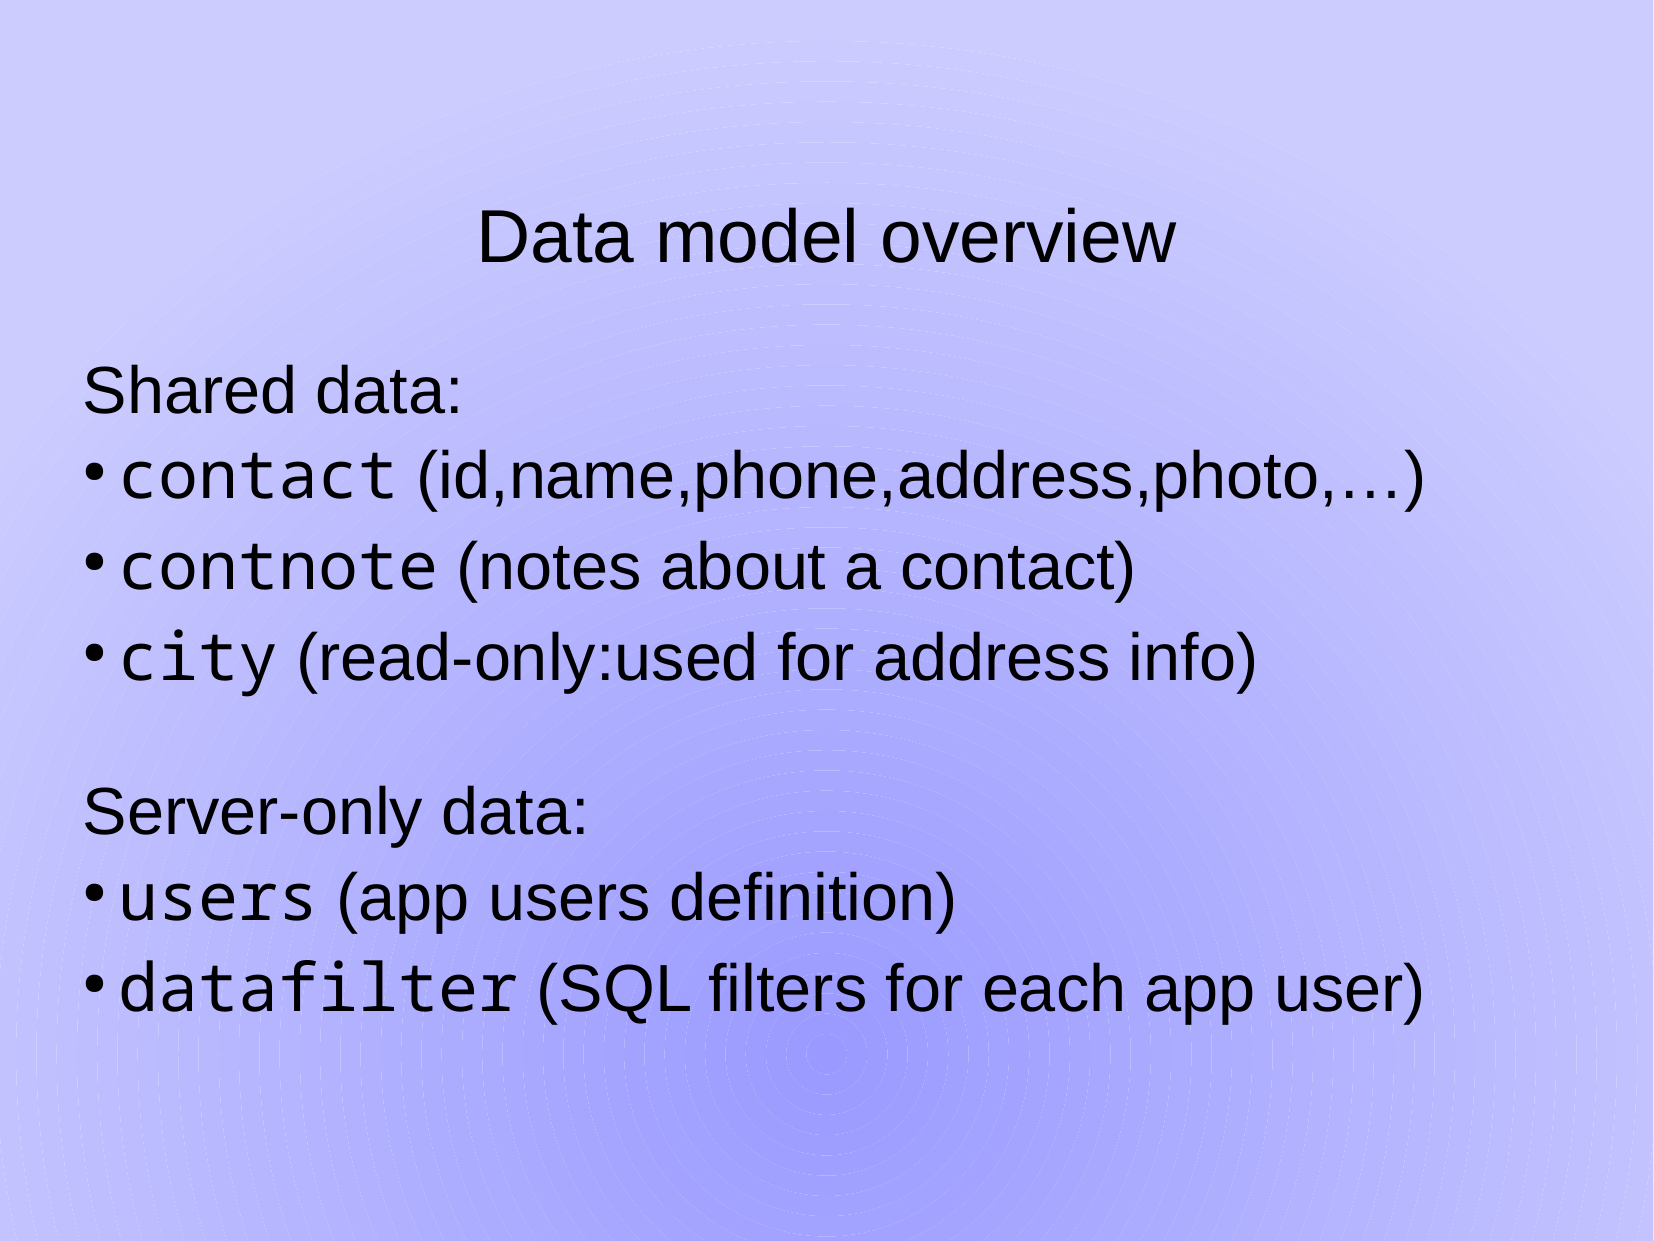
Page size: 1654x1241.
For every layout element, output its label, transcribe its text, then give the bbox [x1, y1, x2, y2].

subtitle Data model overview Shared data: contact (id,name,phone,address,photo,…) contnote (notes about a contact) city (read-only:used for address info) Server-only data: users (app users definition) datafilter (SQL filters for each app user) [82, 223, 1571, 1077]
